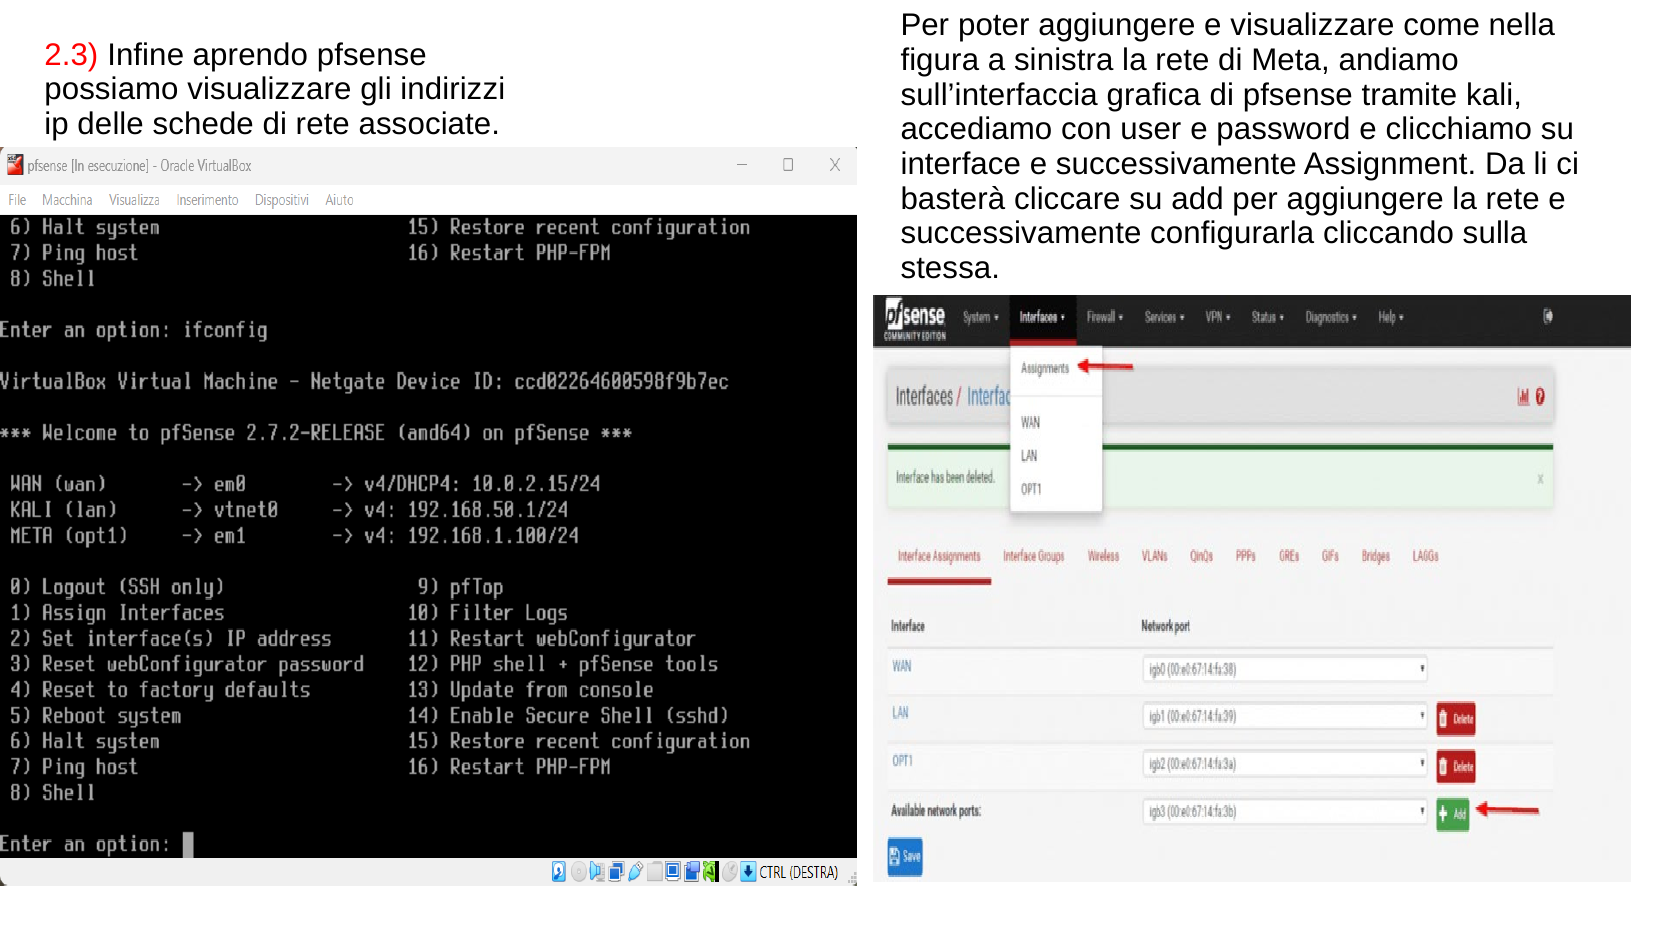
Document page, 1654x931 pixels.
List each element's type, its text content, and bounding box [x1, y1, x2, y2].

text_box 2.3) Infine aprendo pfsense possiamo visualizzare gli indirizzi ip delle schede di rete associate. [29, 29, 532, 184]
picture [873, 295, 1631, 886]
picture [0, 147, 857, 886]
text_box Per poter aggiungere e visualizzare come nella figura a sinistra la rete di Meta, andiamo sull’interfaccia grafica di pfsense tramite kali, accediamo con user e password e clicchiamo su interface e successivamente Assignment. Da li ci basterà cliccare su add per aggiungere la rete e successivamente configurarla cliccando sulla stessa. [885, 0, 1625, 293]
